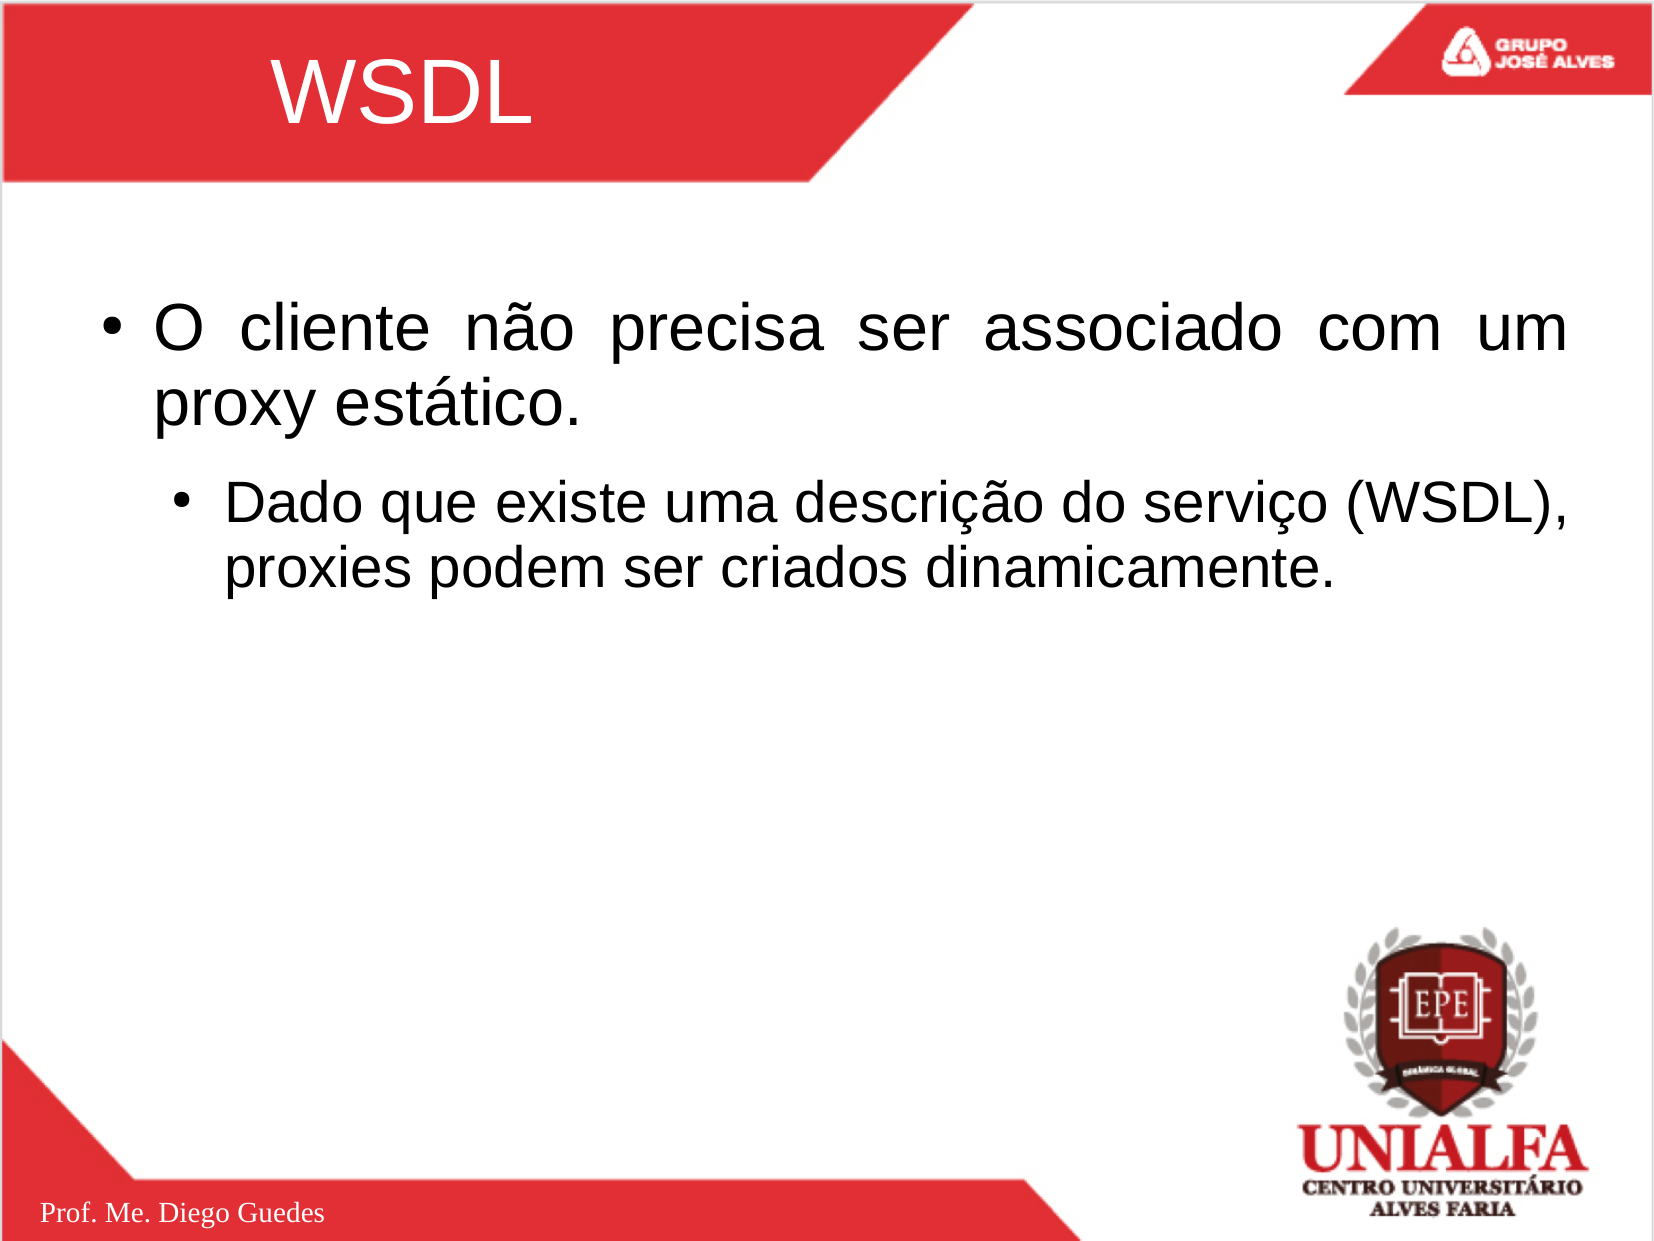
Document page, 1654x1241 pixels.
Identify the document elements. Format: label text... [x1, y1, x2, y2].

picture [0, 0, 1654, 1241]
title WSDL [6, 11, 799, 174]
list O cliente não precisa ser associado com um proxy estático. Dado que existe uma descrição do serviço (WSDL), proxies podem ser criados dinamicamente. [82, 290, 1571, 1010]
